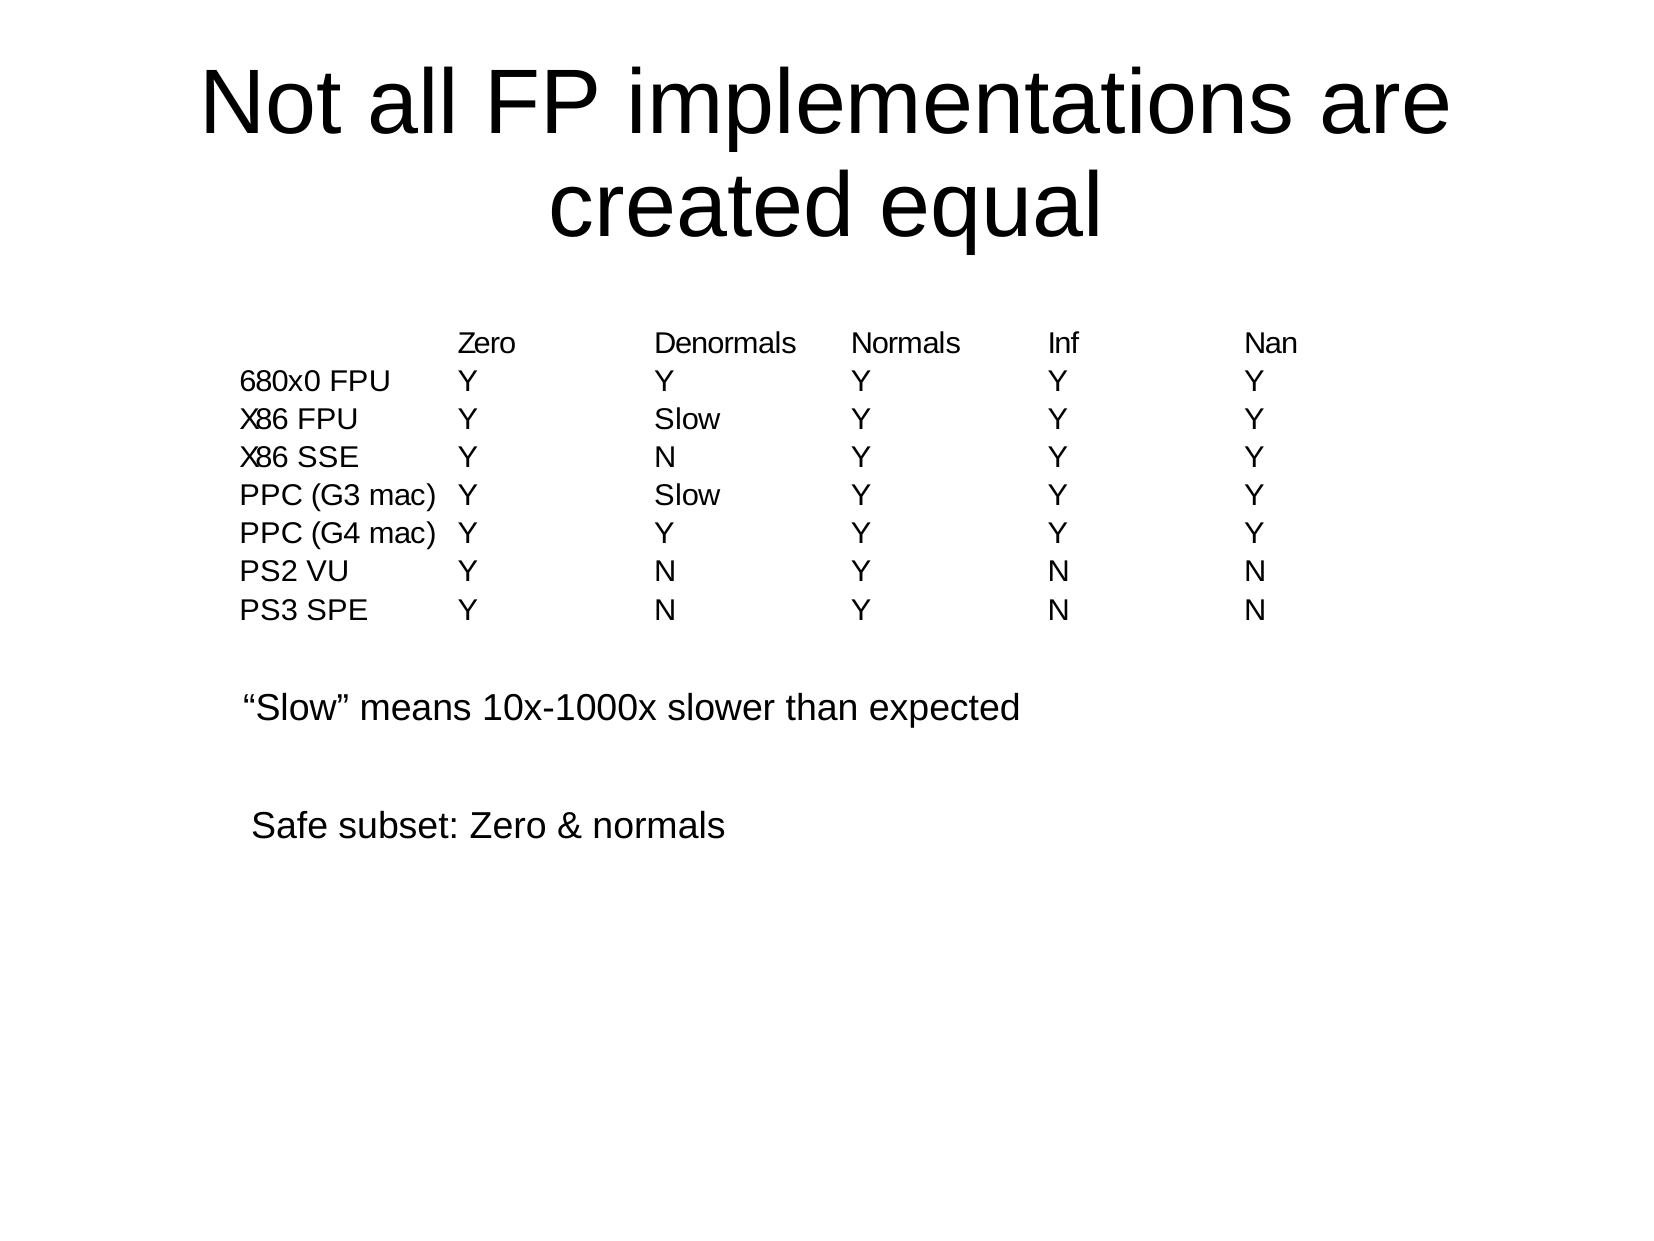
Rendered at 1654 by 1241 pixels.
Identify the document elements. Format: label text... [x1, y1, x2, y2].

text_box Safe subset: Zero & normals [236, 797, 741, 855]
text_box “Slow” means 10x-1000x slower than expected [228, 679, 1034, 737]
chart [236, 324, 1441, 709]
title Not all FP implementations are created equal [82, 49, 1571, 257]
